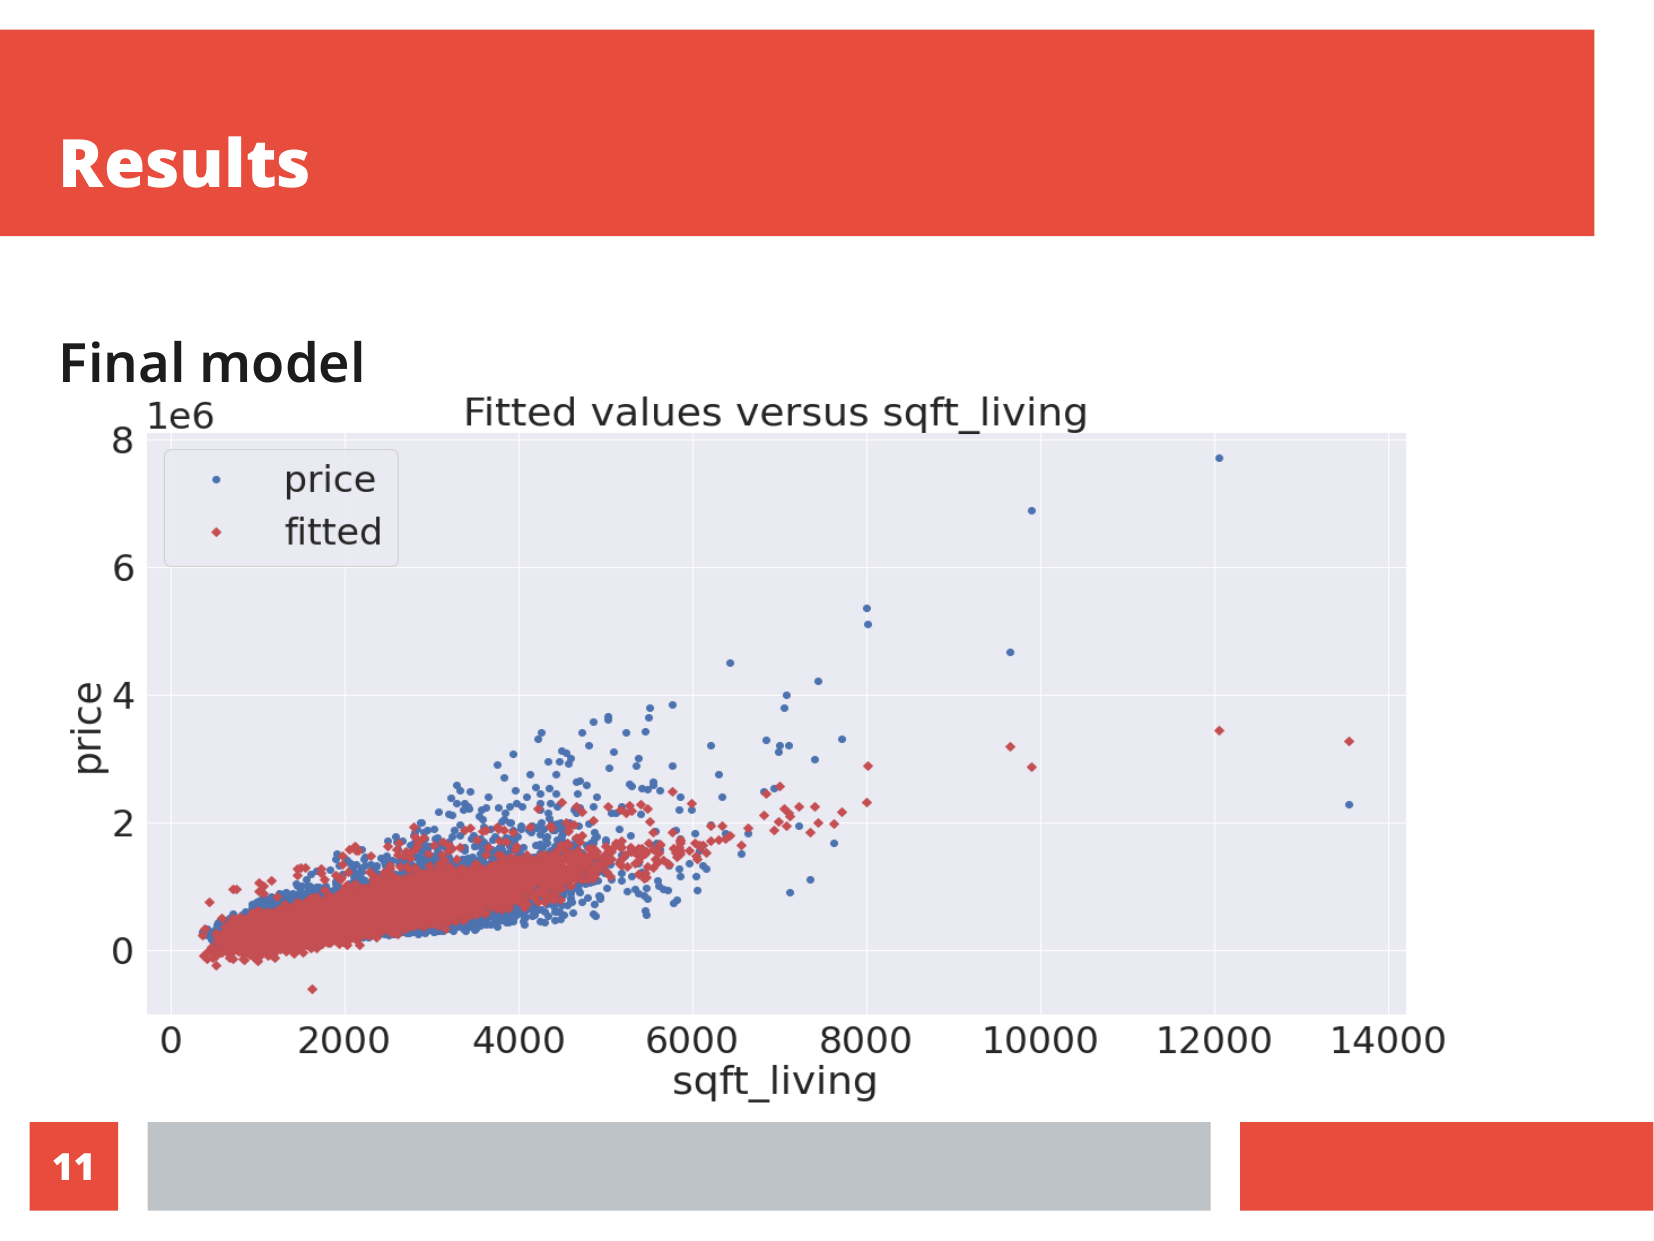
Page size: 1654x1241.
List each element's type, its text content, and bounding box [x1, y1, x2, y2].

list Final model [59, 324, 1565, 1093]
title Results [59, 59, 1595, 207]
picture [60, 389, 1456, 1111]
